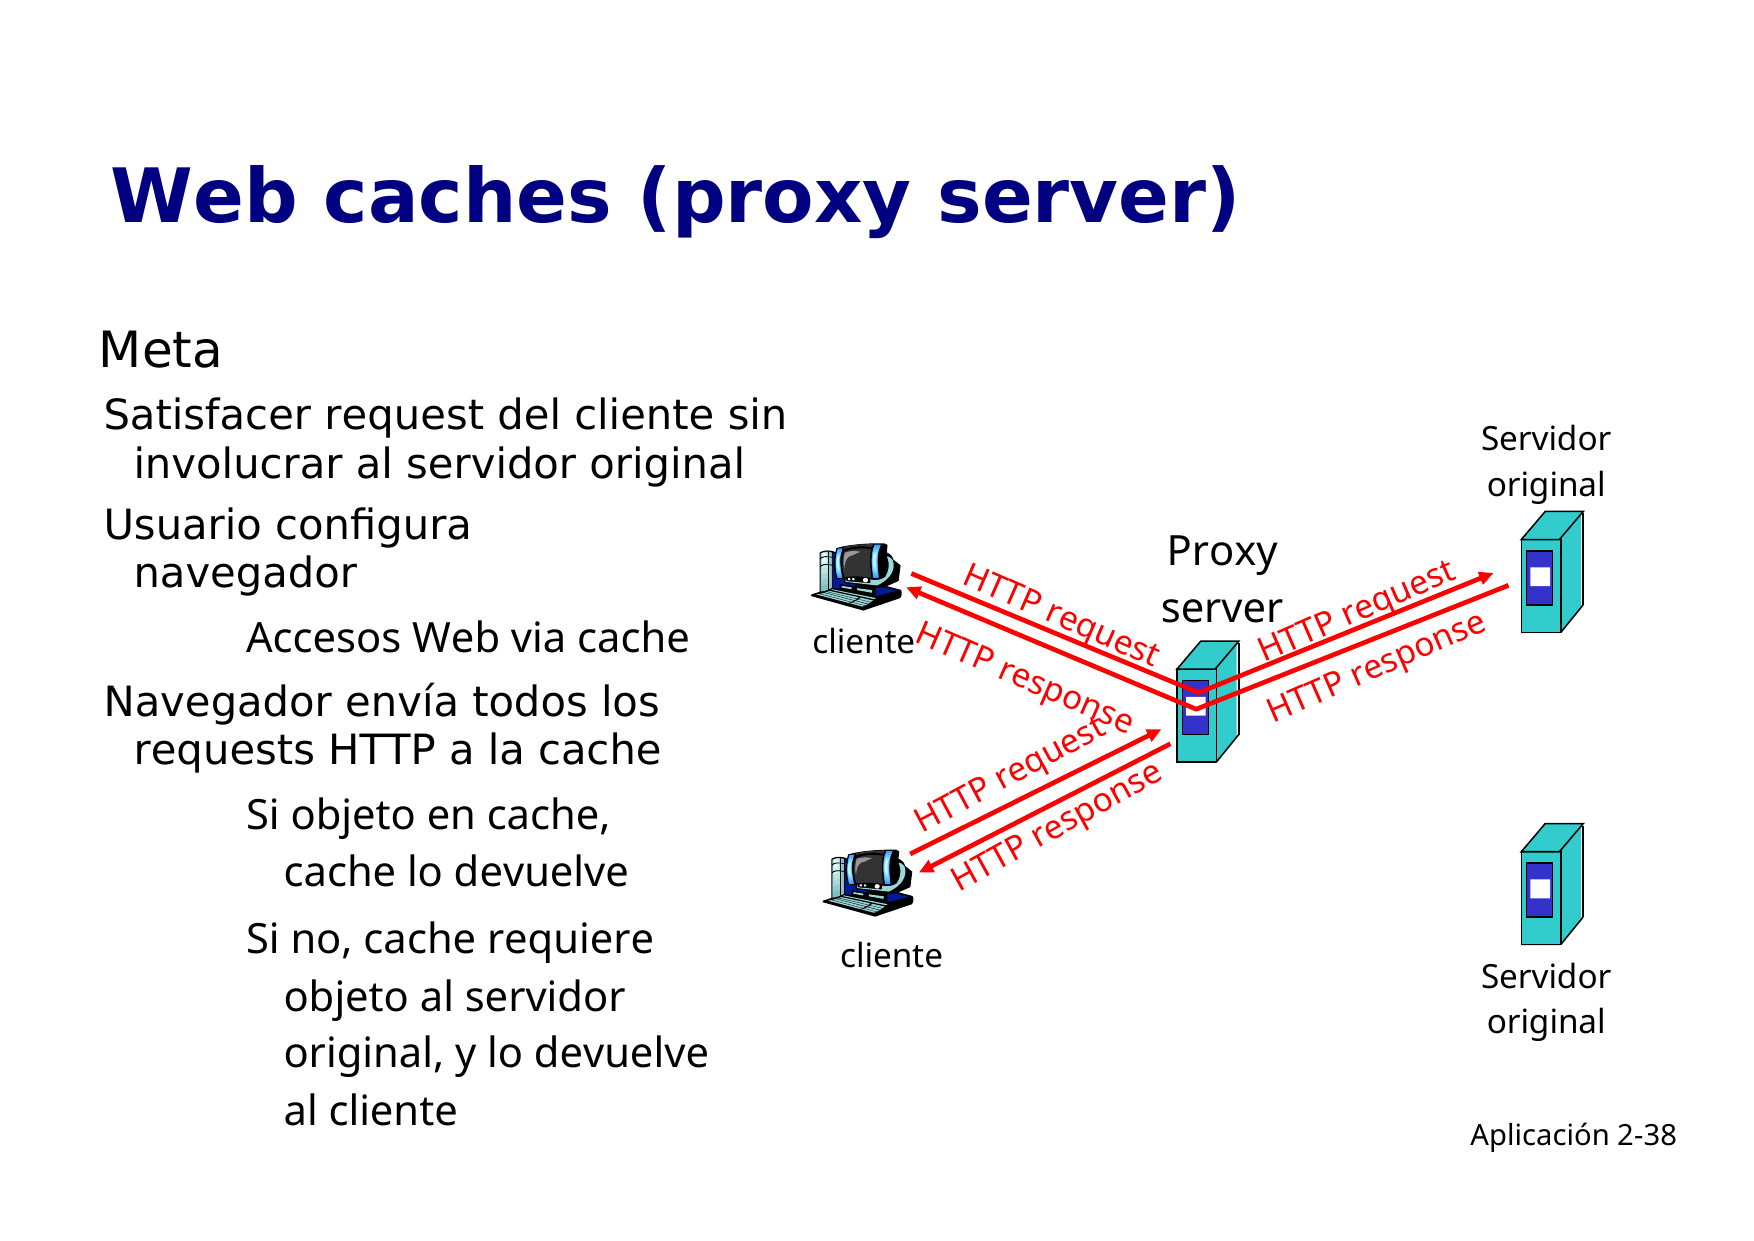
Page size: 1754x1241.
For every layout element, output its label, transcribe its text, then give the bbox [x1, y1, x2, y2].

text_box HTTP response [925, 733, 1186, 915]
picture [810, 542, 904, 610]
title Web caches (proxy server) [95, 88, 1671, 305]
text_box HTTP response [1242, 583, 1509, 746]
text_box Servidor original [1466, 407, 1627, 514]
text_box HTTP response [892, 596, 1160, 752]
text_box [1521, 514, 1582, 634]
text_box HTTP request [940, 538, 1185, 691]
text_box cliente [825, 924, 959, 985]
text_box [1177, 681, 1237, 706]
picture [822, 849, 915, 917]
text_box HTTP request [1233, 532, 1477, 683]
text_box [1521, 823, 1584, 945]
text_box [1176, 696, 1237, 763]
text_box [1176, 641, 1238, 689]
text_box cliente [797, 610, 931, 671]
list Meta Satisfacer request del cliente sin involucrar al servidor original Usuario configura navegador Accesos Web via cache Navegador envía todos los requests HTTP a la cache Si objeto en cache, cache lo devuelve Si no, cache requiere objeto al servidor original, y lo devuelve al cliente [95, 320, 865, 1160]
text_box HTTP request [888, 718, 1116, 856]
text_box Servidor original [1466, 945, 1627, 1052]
text_box Proxy server [1145, 513, 1299, 643]
